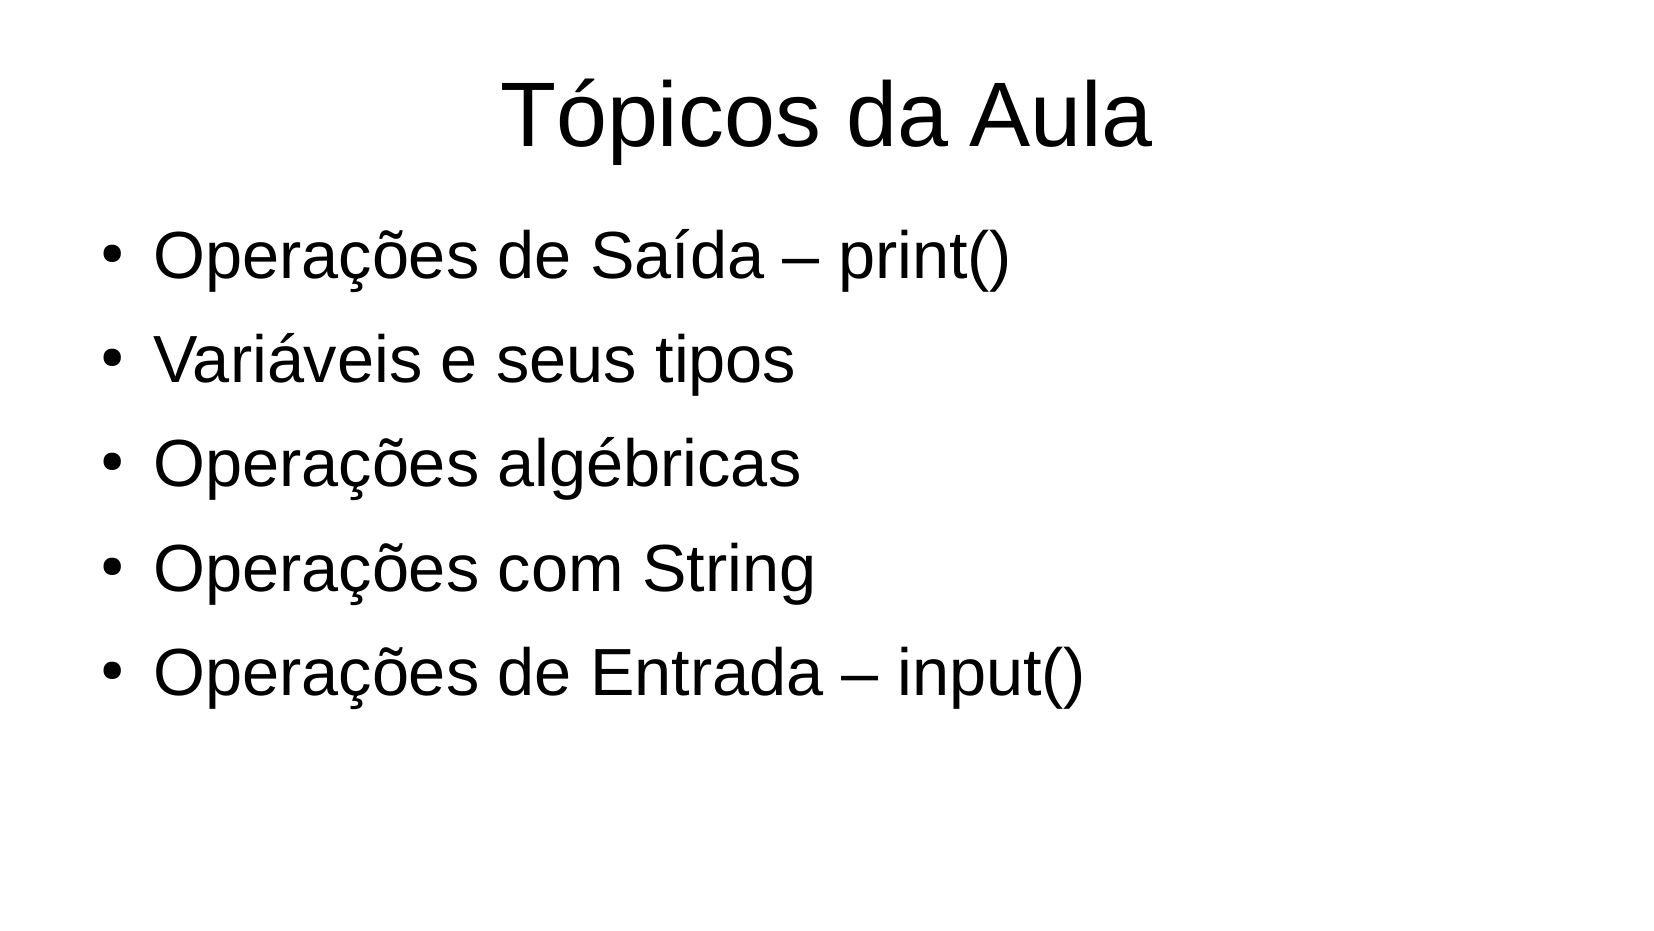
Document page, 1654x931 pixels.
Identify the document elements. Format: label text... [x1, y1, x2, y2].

title Tópicos da Aula [82, 37, 1571, 193]
list Operações de Saída – print() Variáveis e seus tipos Operações algébricas Operações com String Operações de Entrada – input() [82, 217, 1571, 758]
